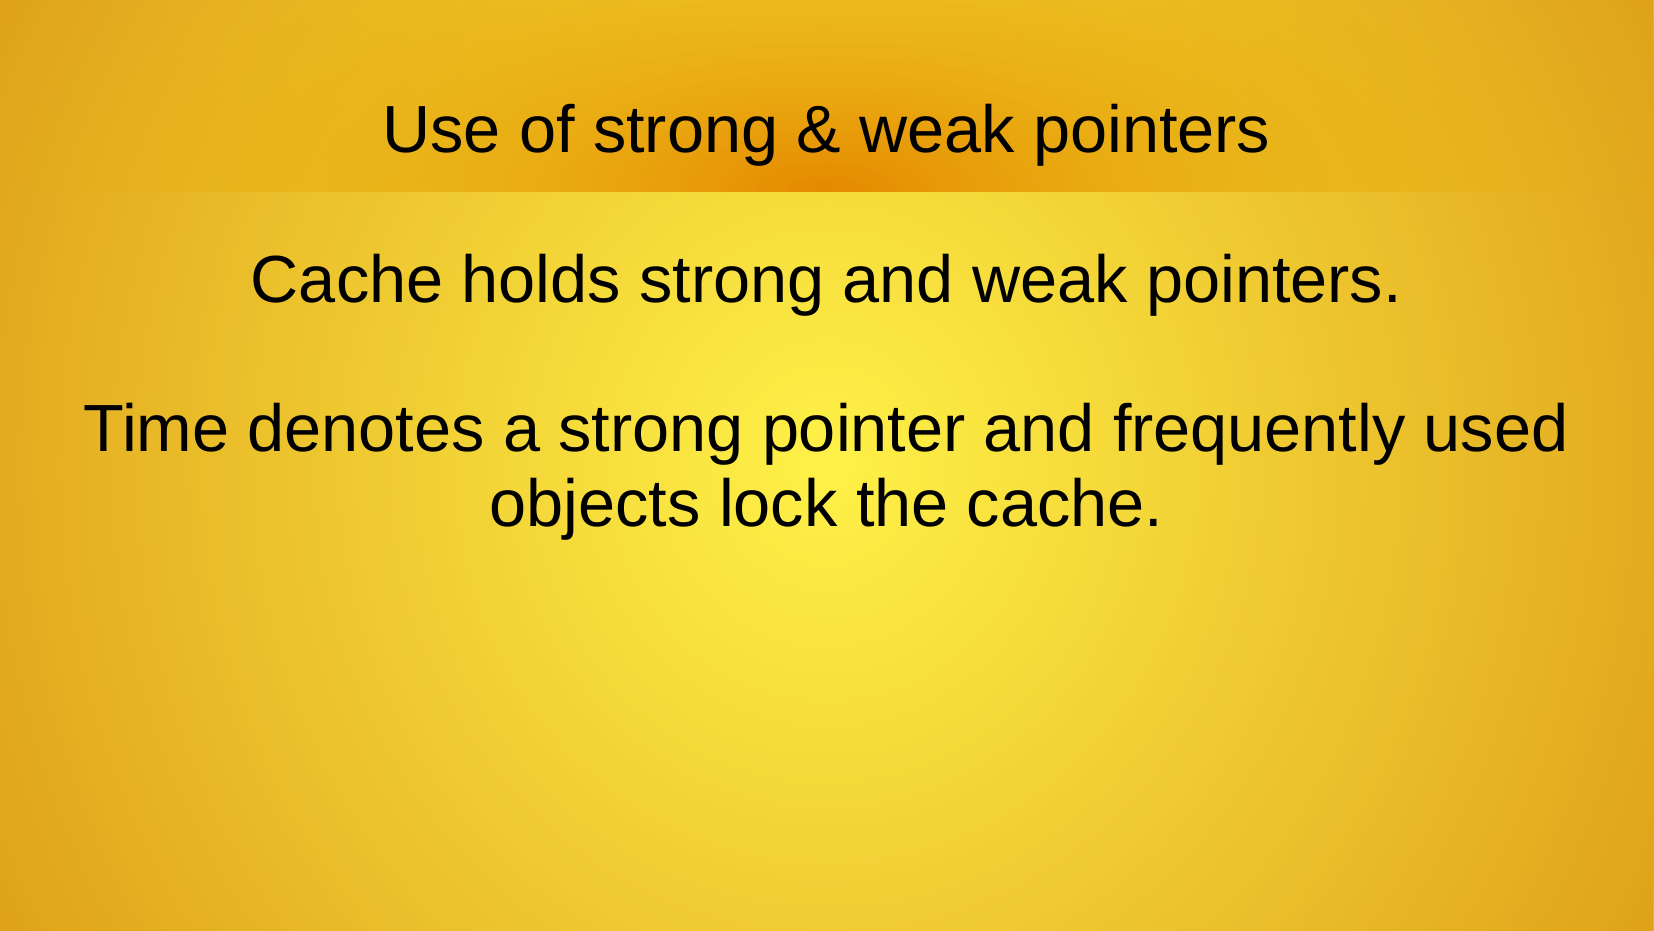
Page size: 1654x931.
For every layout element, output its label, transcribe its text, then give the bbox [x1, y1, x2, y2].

subtitle Use of strong & weak pointers Cache holds strong and weak pointers. Time denotes a strong pointer and frequently used objects lock the cache. [82, 35, 1571, 748]
